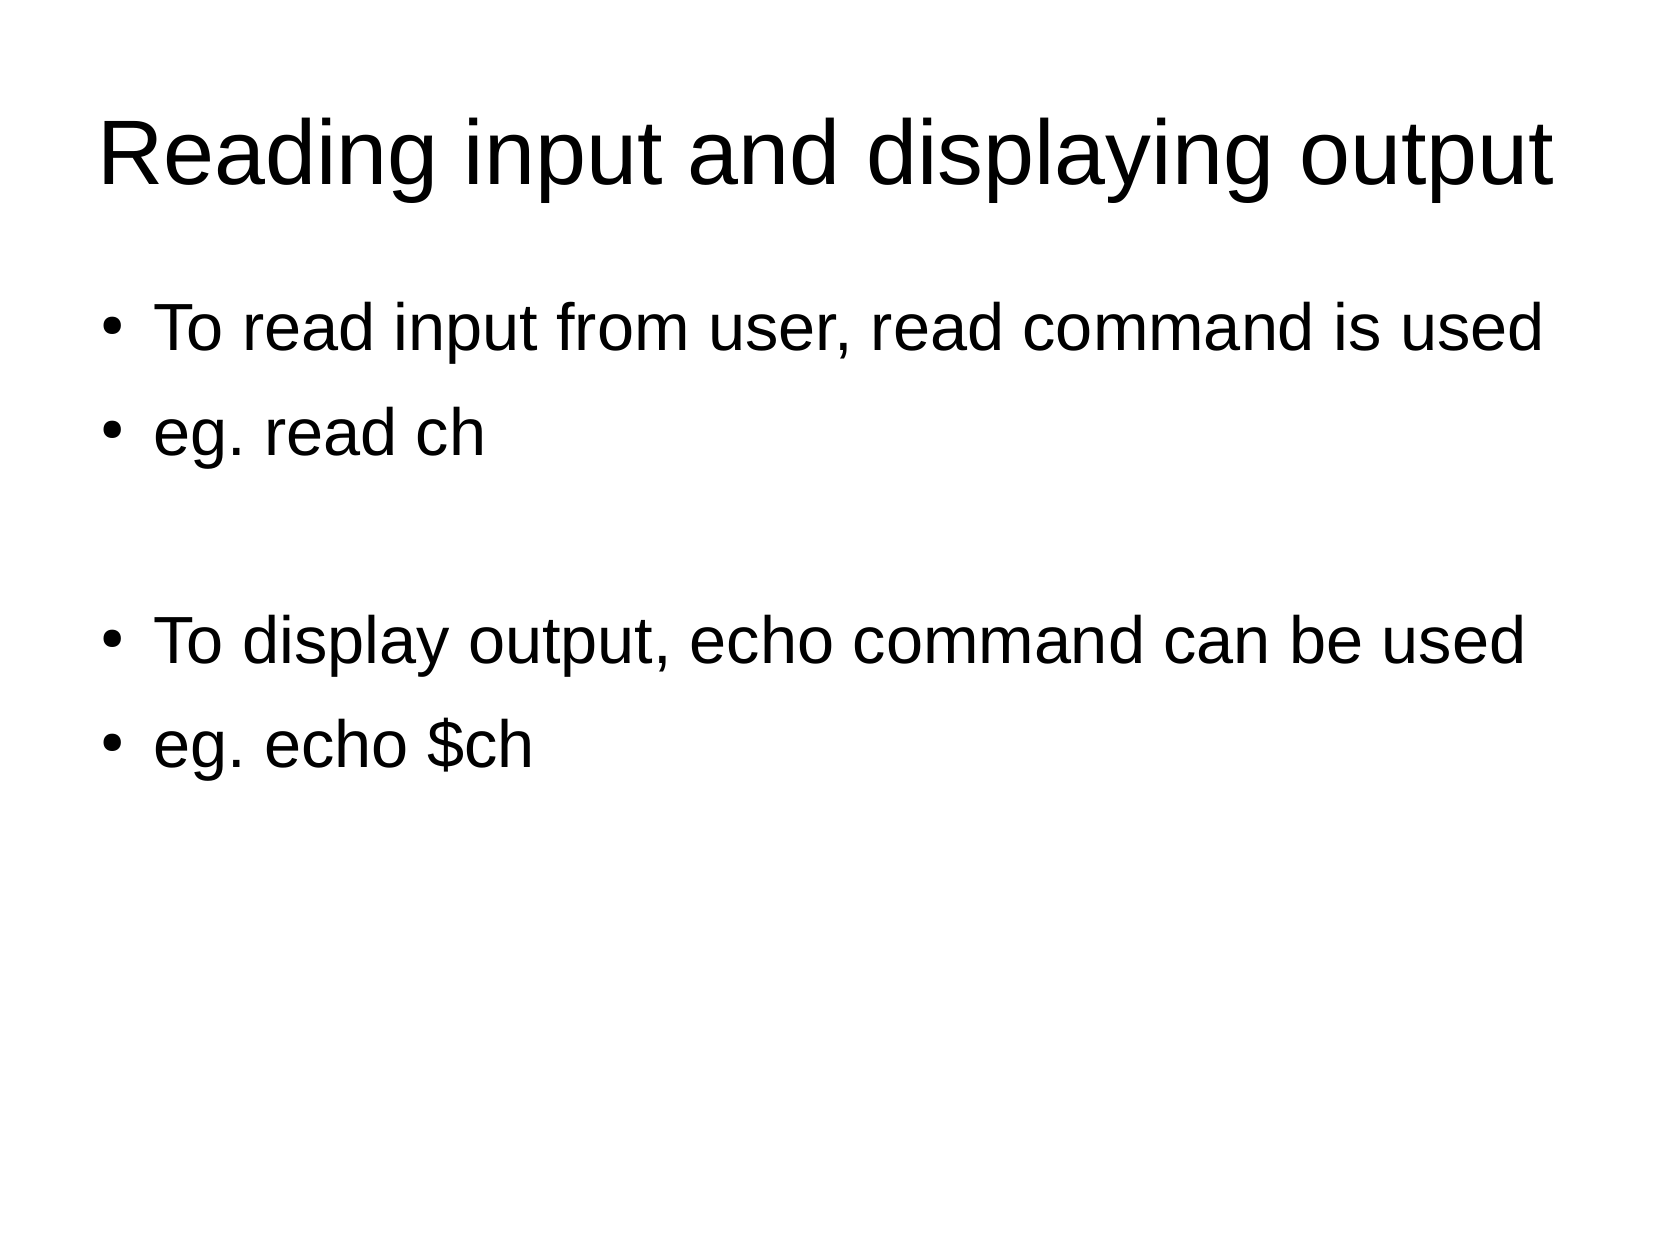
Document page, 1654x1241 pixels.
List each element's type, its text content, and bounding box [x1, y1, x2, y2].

title Reading input and displaying output [82, 49, 1571, 257]
list To read input from user, read command is used eg. read ch To display output, echo command can be used eg. echo $ch [82, 290, 1571, 1010]
